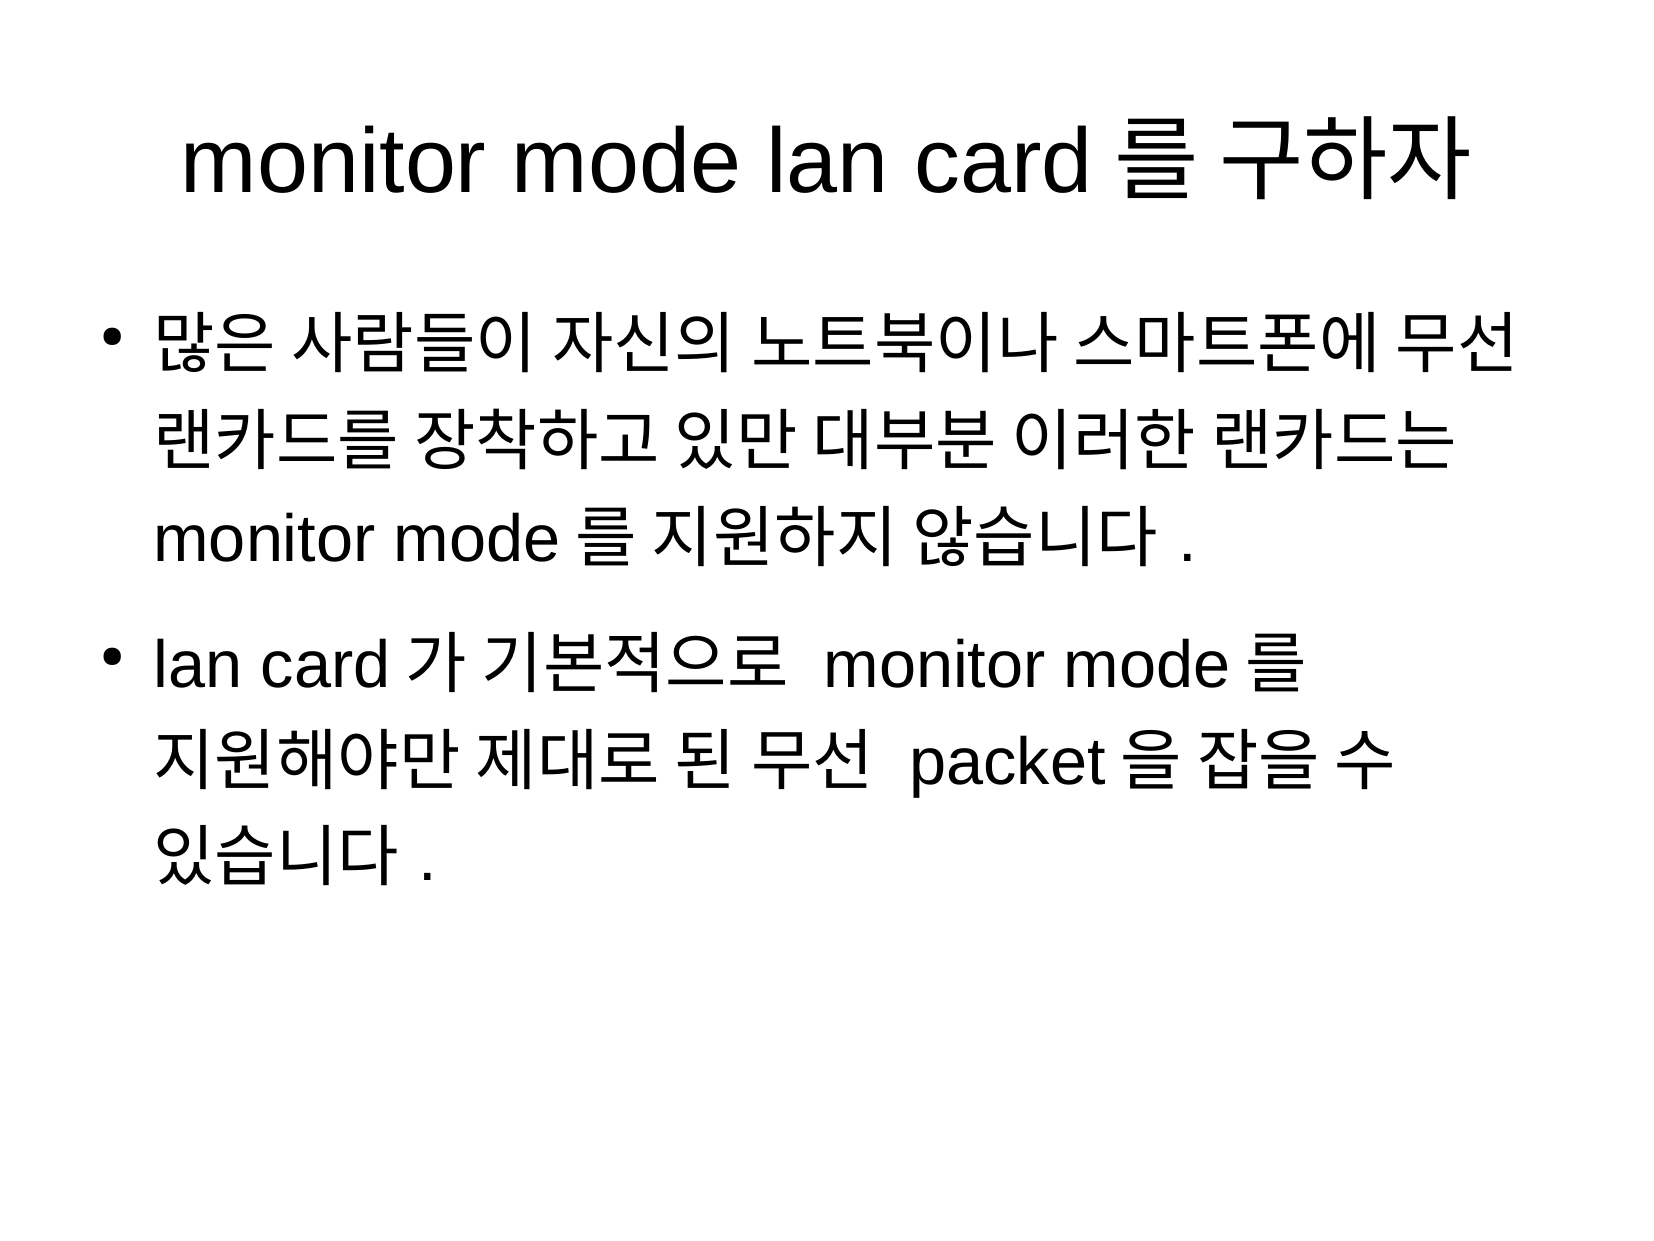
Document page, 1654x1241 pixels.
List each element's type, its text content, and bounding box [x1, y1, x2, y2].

title monitor mode lan card를 구하자 [82, 49, 1571, 257]
list 많은 사람들이 자신의 노트북이나 스마트폰에 무선 랜카드를 장착하고 있만 대부분 이러한 랜카드는 monitor mode를 지원하지 않습니다. lan card가 기본적으로 monitor mode를 지원해야만 제대로 된 무선 packet을 잡을 수 있습니다. [82, 290, 1571, 1010]
